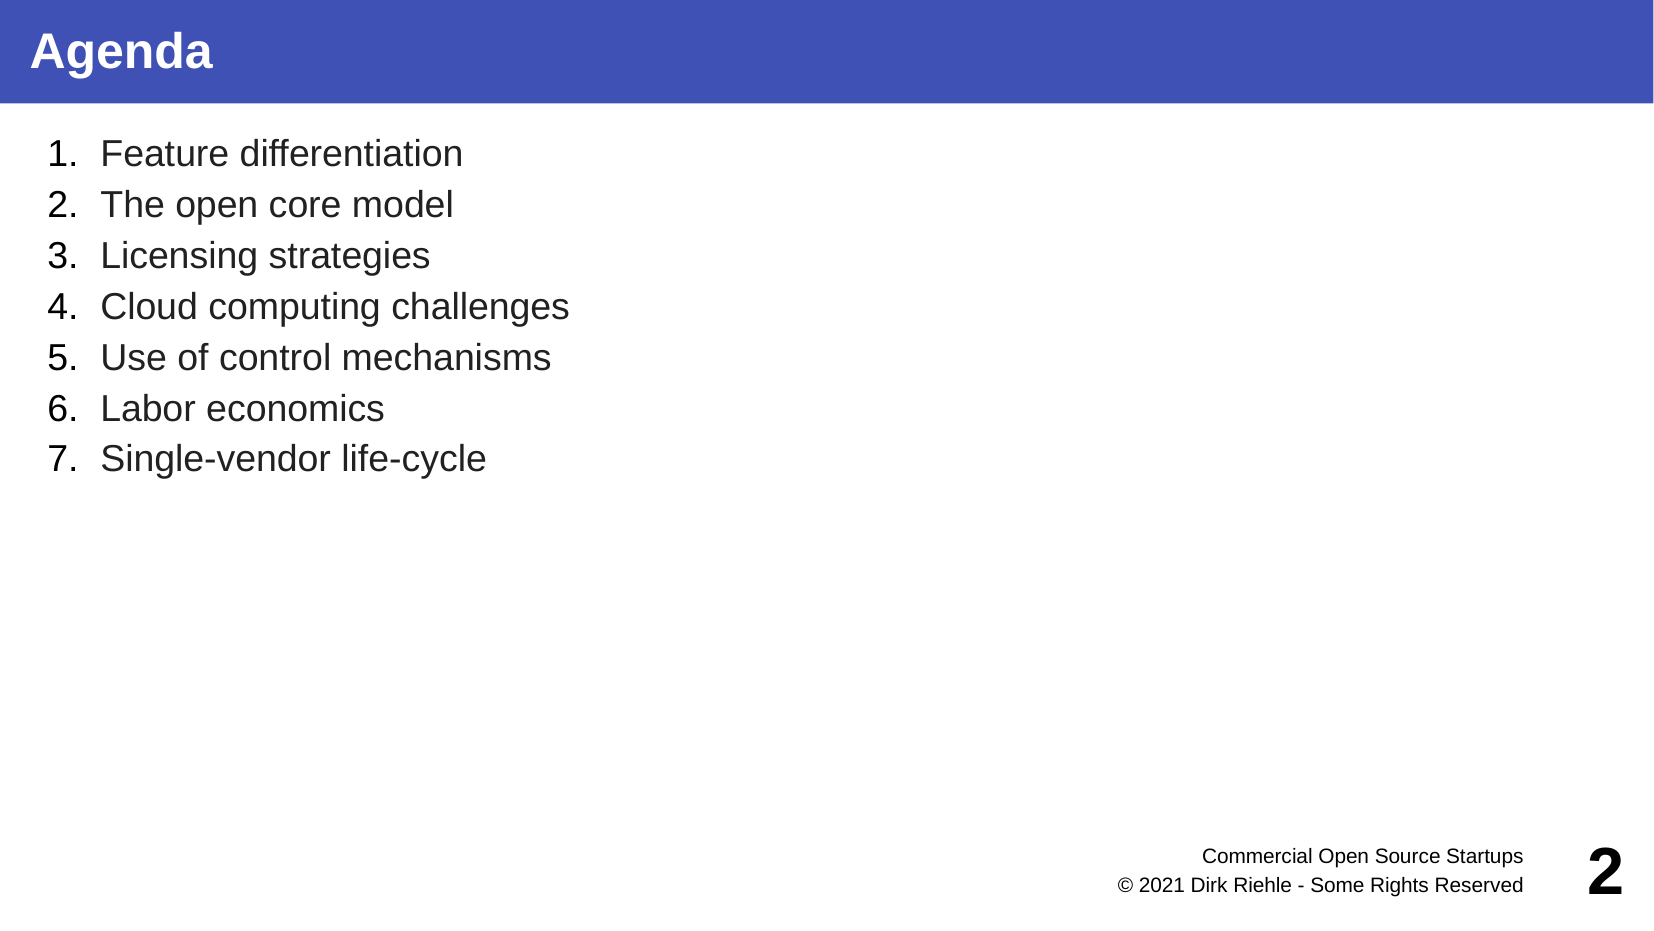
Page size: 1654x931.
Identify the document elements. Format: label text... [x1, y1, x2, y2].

title Agenda [0, 0, 1654, 104]
list Feature differentiation The open core model Licensing strategies Cloud computing challenges Use of control mechanisms Labor economics Single-vendor life-cycle [29, 132, 1625, 813]
